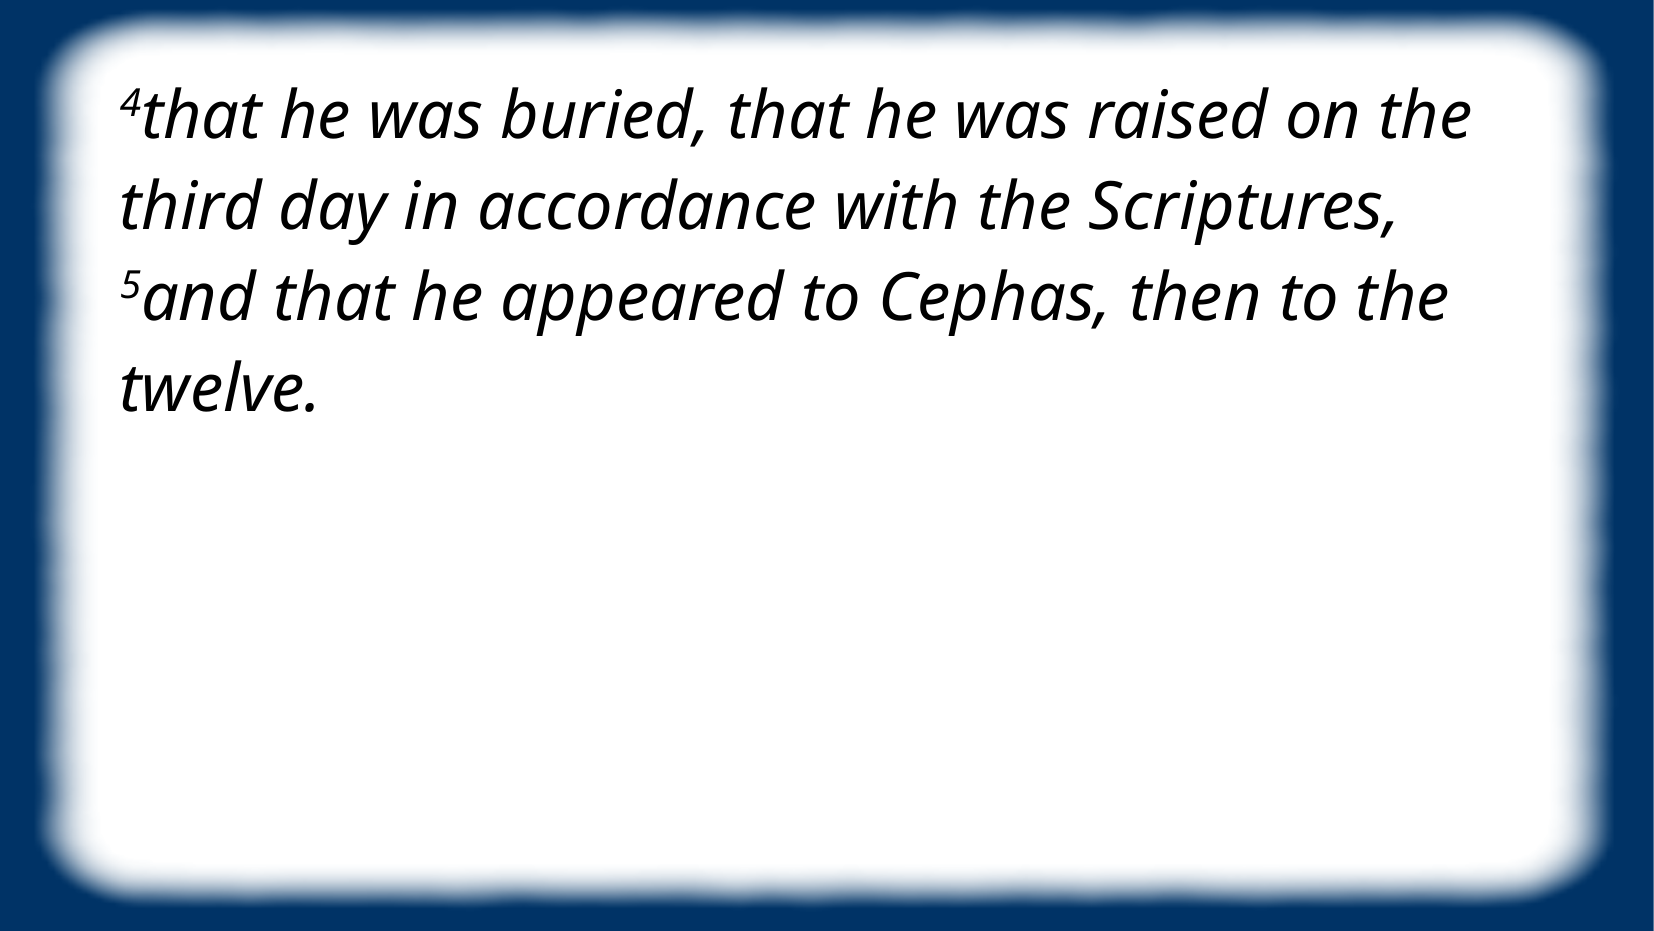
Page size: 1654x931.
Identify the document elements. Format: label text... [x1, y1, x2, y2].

picture [0, 0, 1654, 931]
text_box 4that he was buried, that he was raised on the third day in accordance with the Scriptures, 5and that he appeared to Cephas, then to the twelve. [105, 60, 1546, 430]
